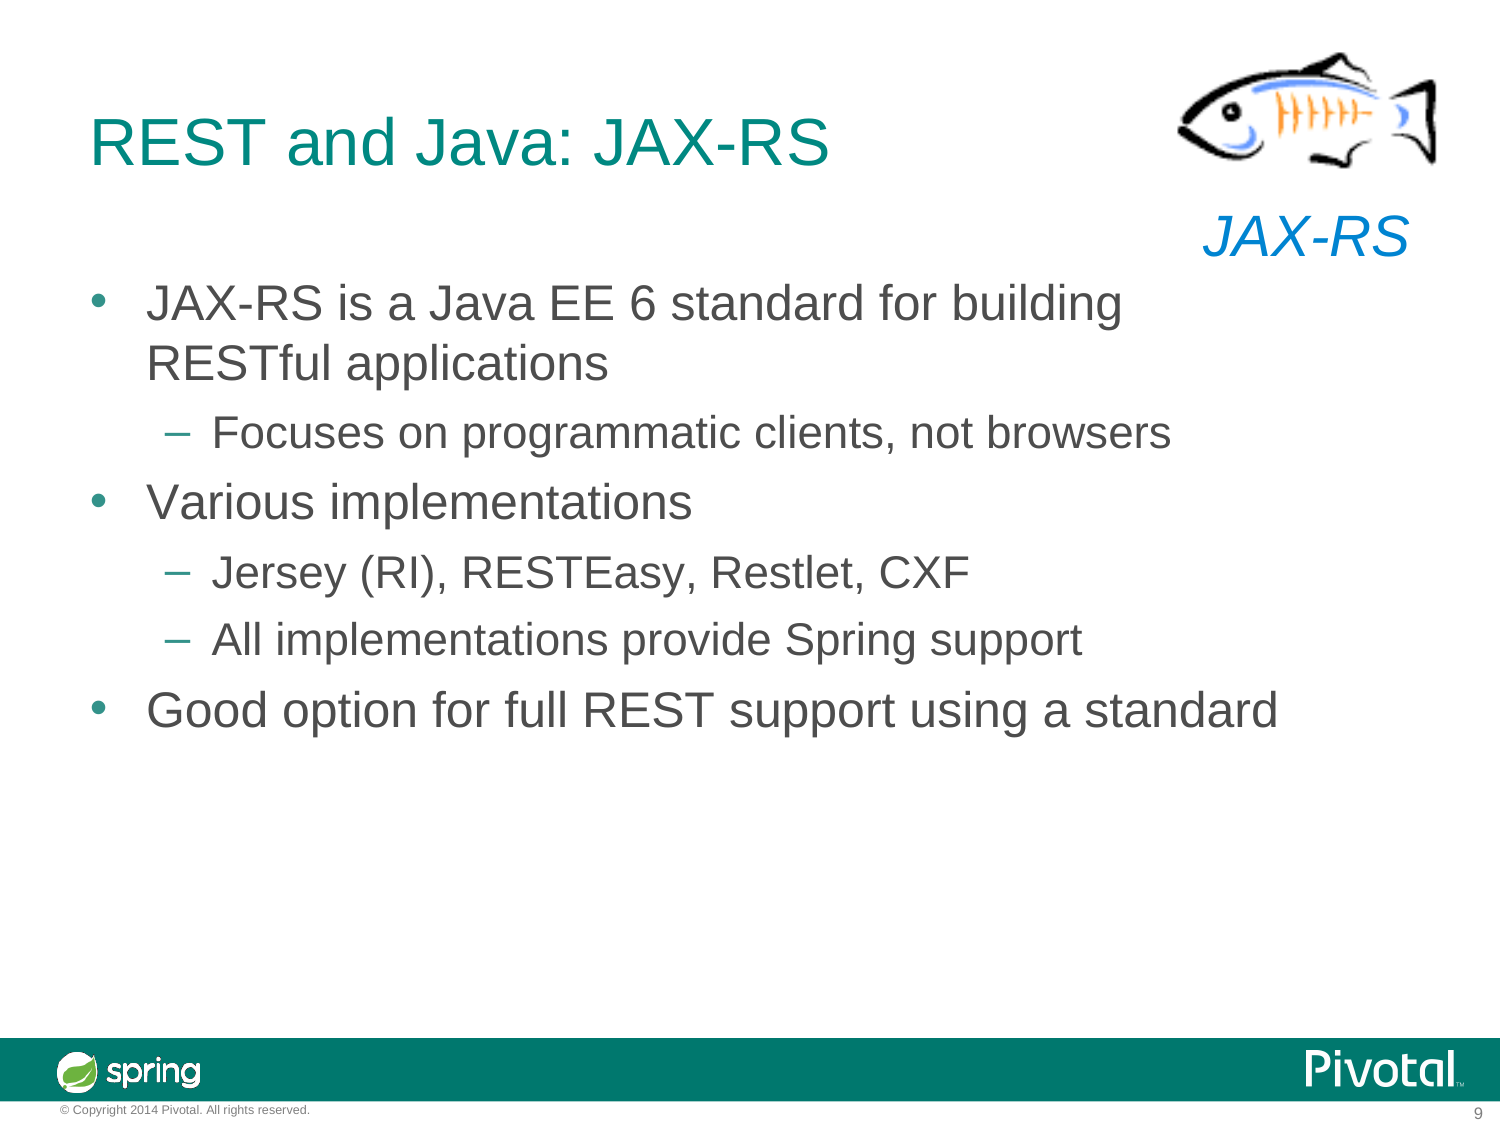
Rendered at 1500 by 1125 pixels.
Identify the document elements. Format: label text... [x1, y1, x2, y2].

picture [1306, 1050, 1464, 1087]
text_box JAX-RS [1188, 190, 1427, 276]
picture [32, 1041, 210, 1103]
picture [1159, 29, 1456, 204]
list JAX-RS is a Java EE 6 standard for building RESTful applications Focuses on programmatic clients, not browsers Various implementations Jersey (RI), RESTEasy, Restlet, CXF All implementations provide Spring support Good option for full REST support using a standard [75, 262, 1426, 1005]
title REST and Java: JAX-RS [75, 45, 1188, 233]
